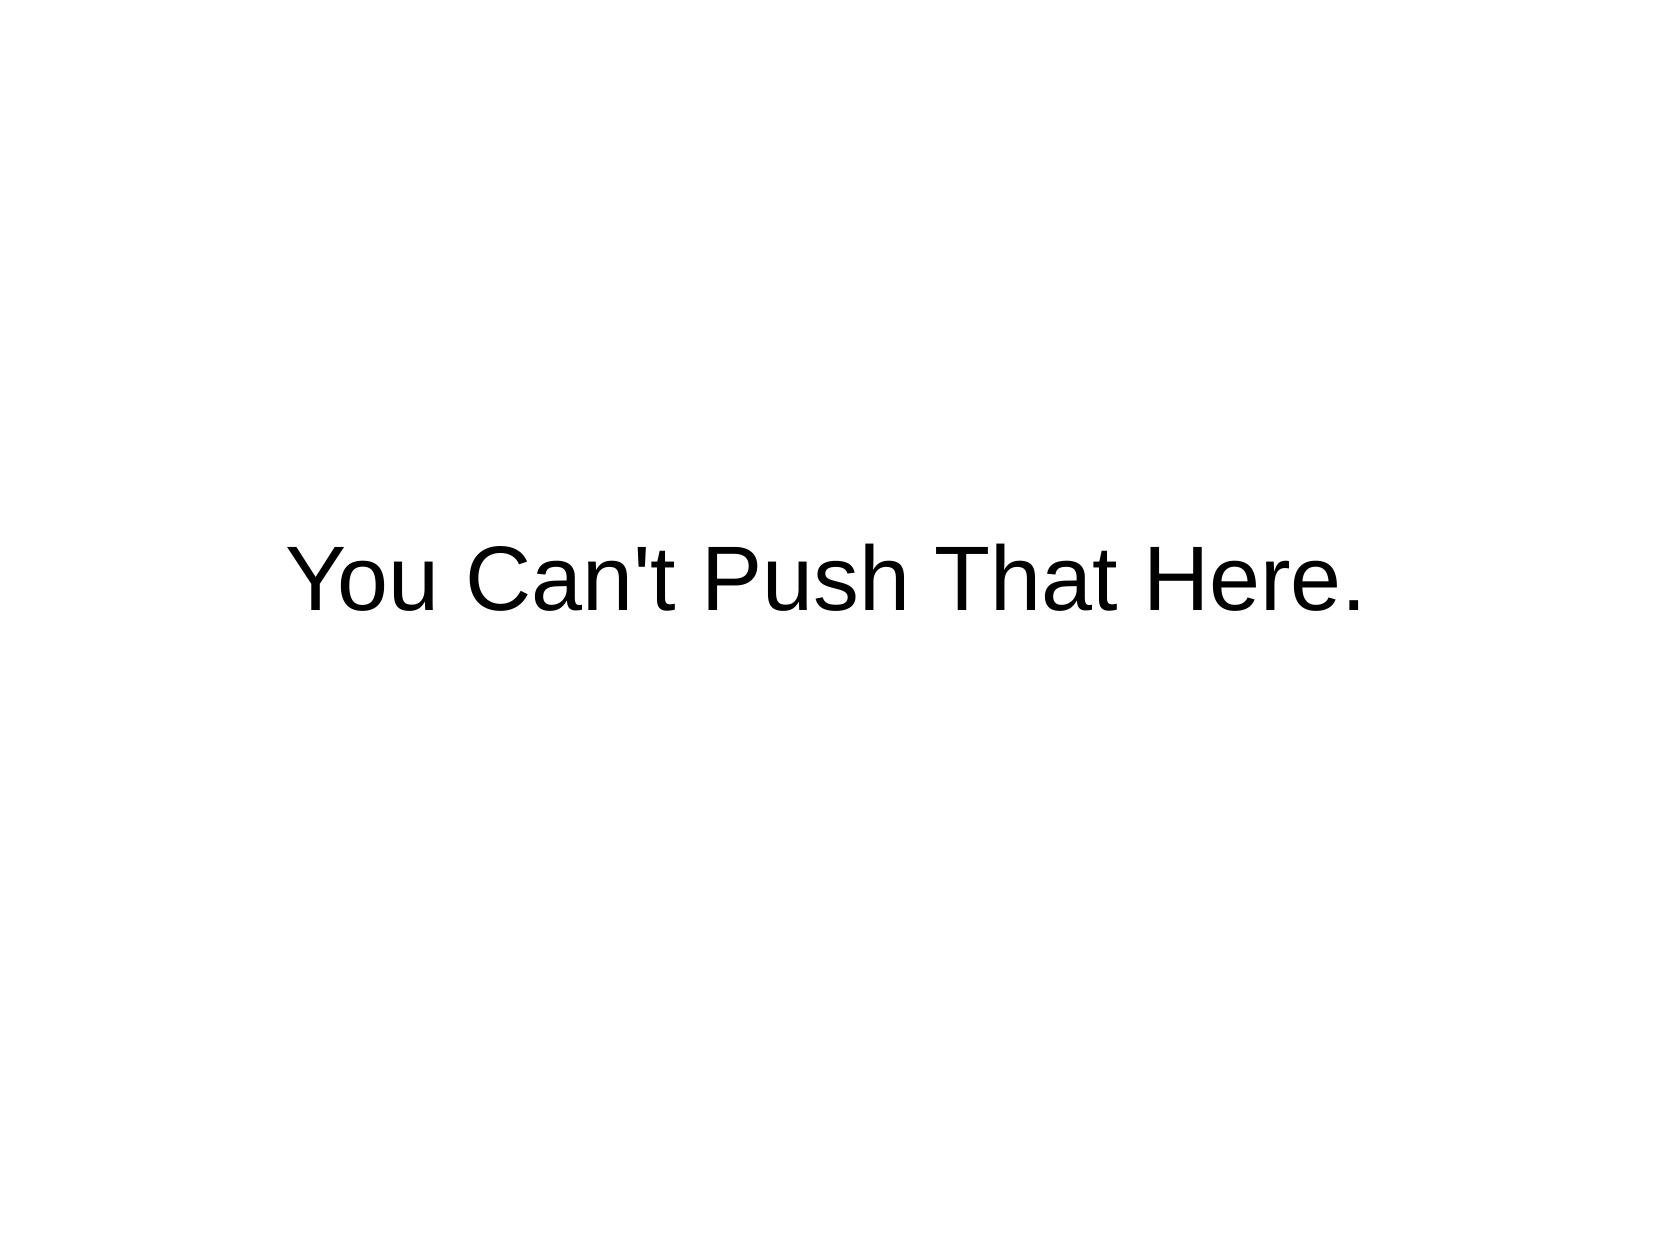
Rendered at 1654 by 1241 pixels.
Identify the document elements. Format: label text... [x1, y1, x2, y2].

subtitle You Can't Push That Here. [82, 49, 1571, 1109]
